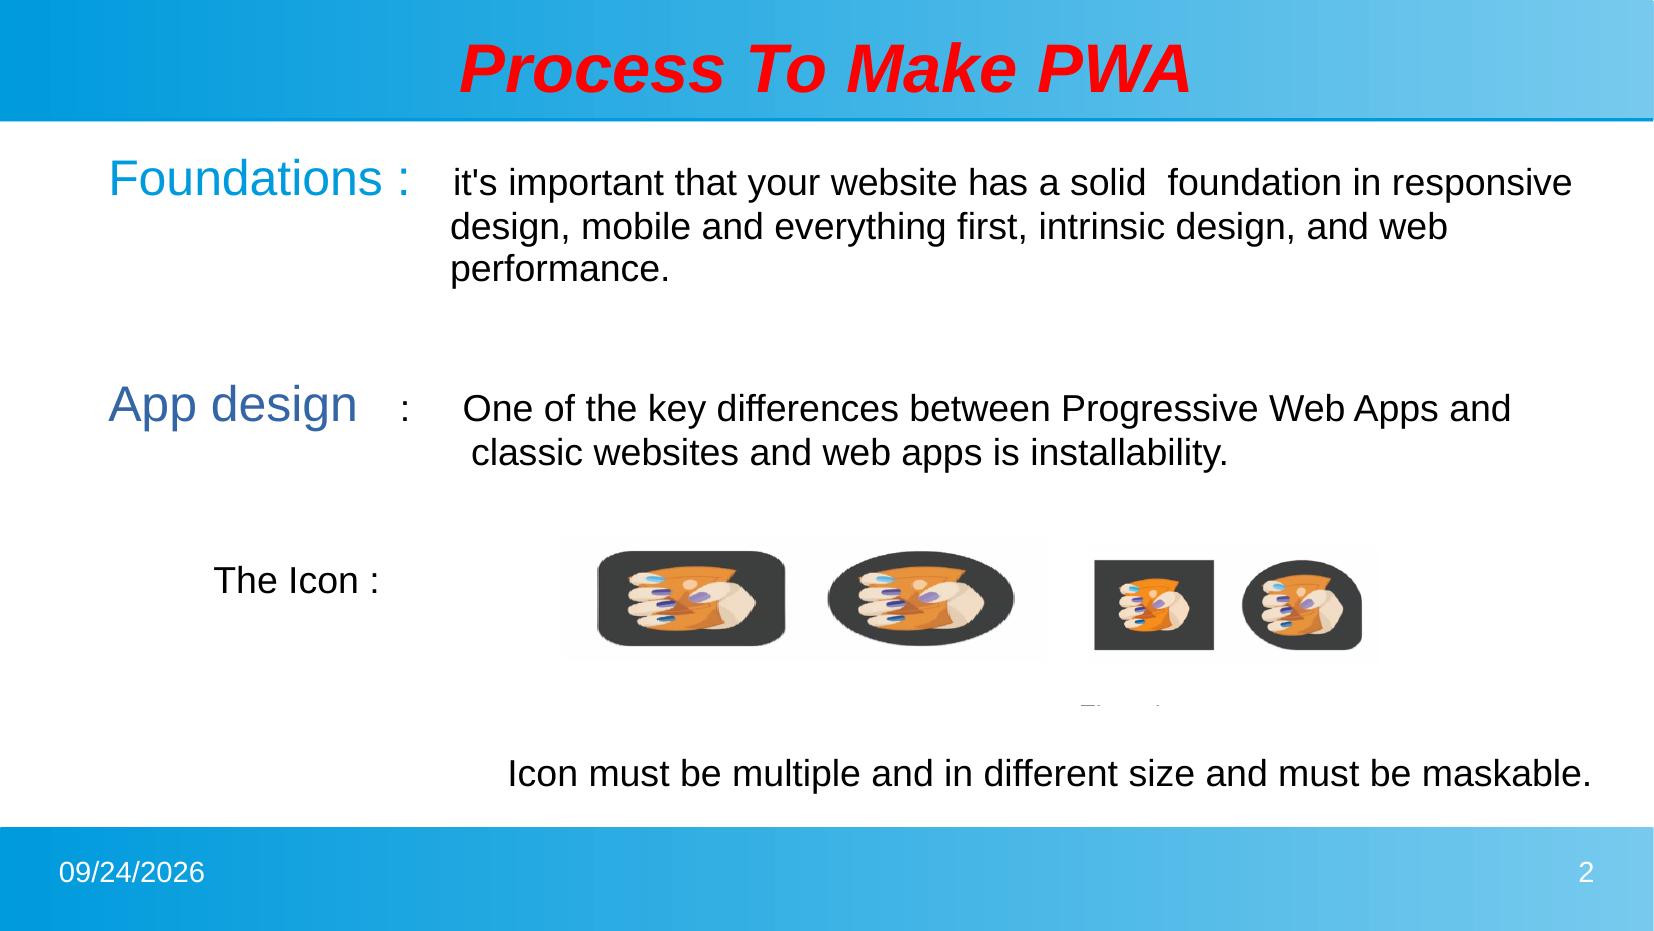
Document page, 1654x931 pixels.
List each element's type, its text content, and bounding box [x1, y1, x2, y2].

picture [562, 524, 1379, 707]
list Foundations : it's important that your website has a solid foundation in responsive design, mobile and everything first, intrinsic design, and web performance. App design : One of the key differences between Progressive Web Apps and classic websites and web apps is installability. The Icon : Icon must be multiple and in different size and must be maskable. [37, 150, 1613, 741]
title Process To Make PWA [59, 29, 1595, 108]
